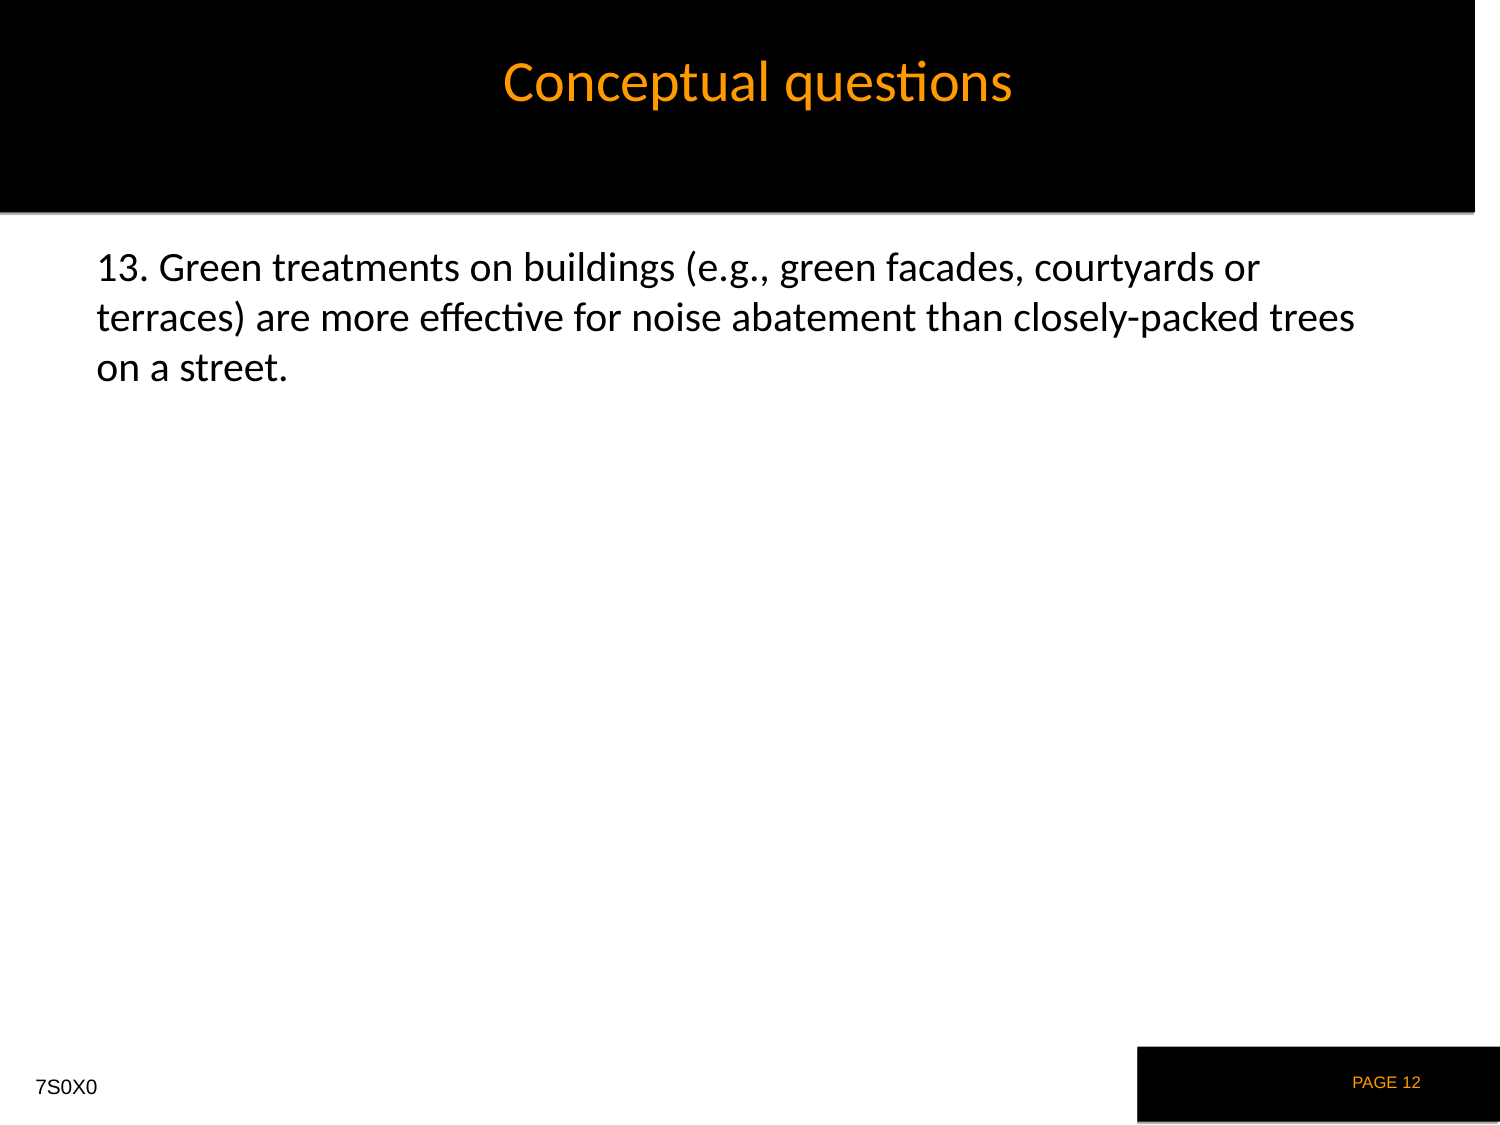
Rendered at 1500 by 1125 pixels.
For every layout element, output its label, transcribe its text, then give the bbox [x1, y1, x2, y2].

title Conceptual questions [100, 35, 1417, 187]
text_box PAGE 12 [1352, 1066, 1453, 1098]
text_box [0, 0, 1475, 213]
list 13. Green treatments on buildings (e.g., green facades, courtyards or terraces) are more effective for noise abatement than closely-packed trees on a street. [81, 232, 1394, 419]
text_box 7S0X0 [35, 1070, 626, 1102]
text_box [1137, 1046, 1500, 1122]
